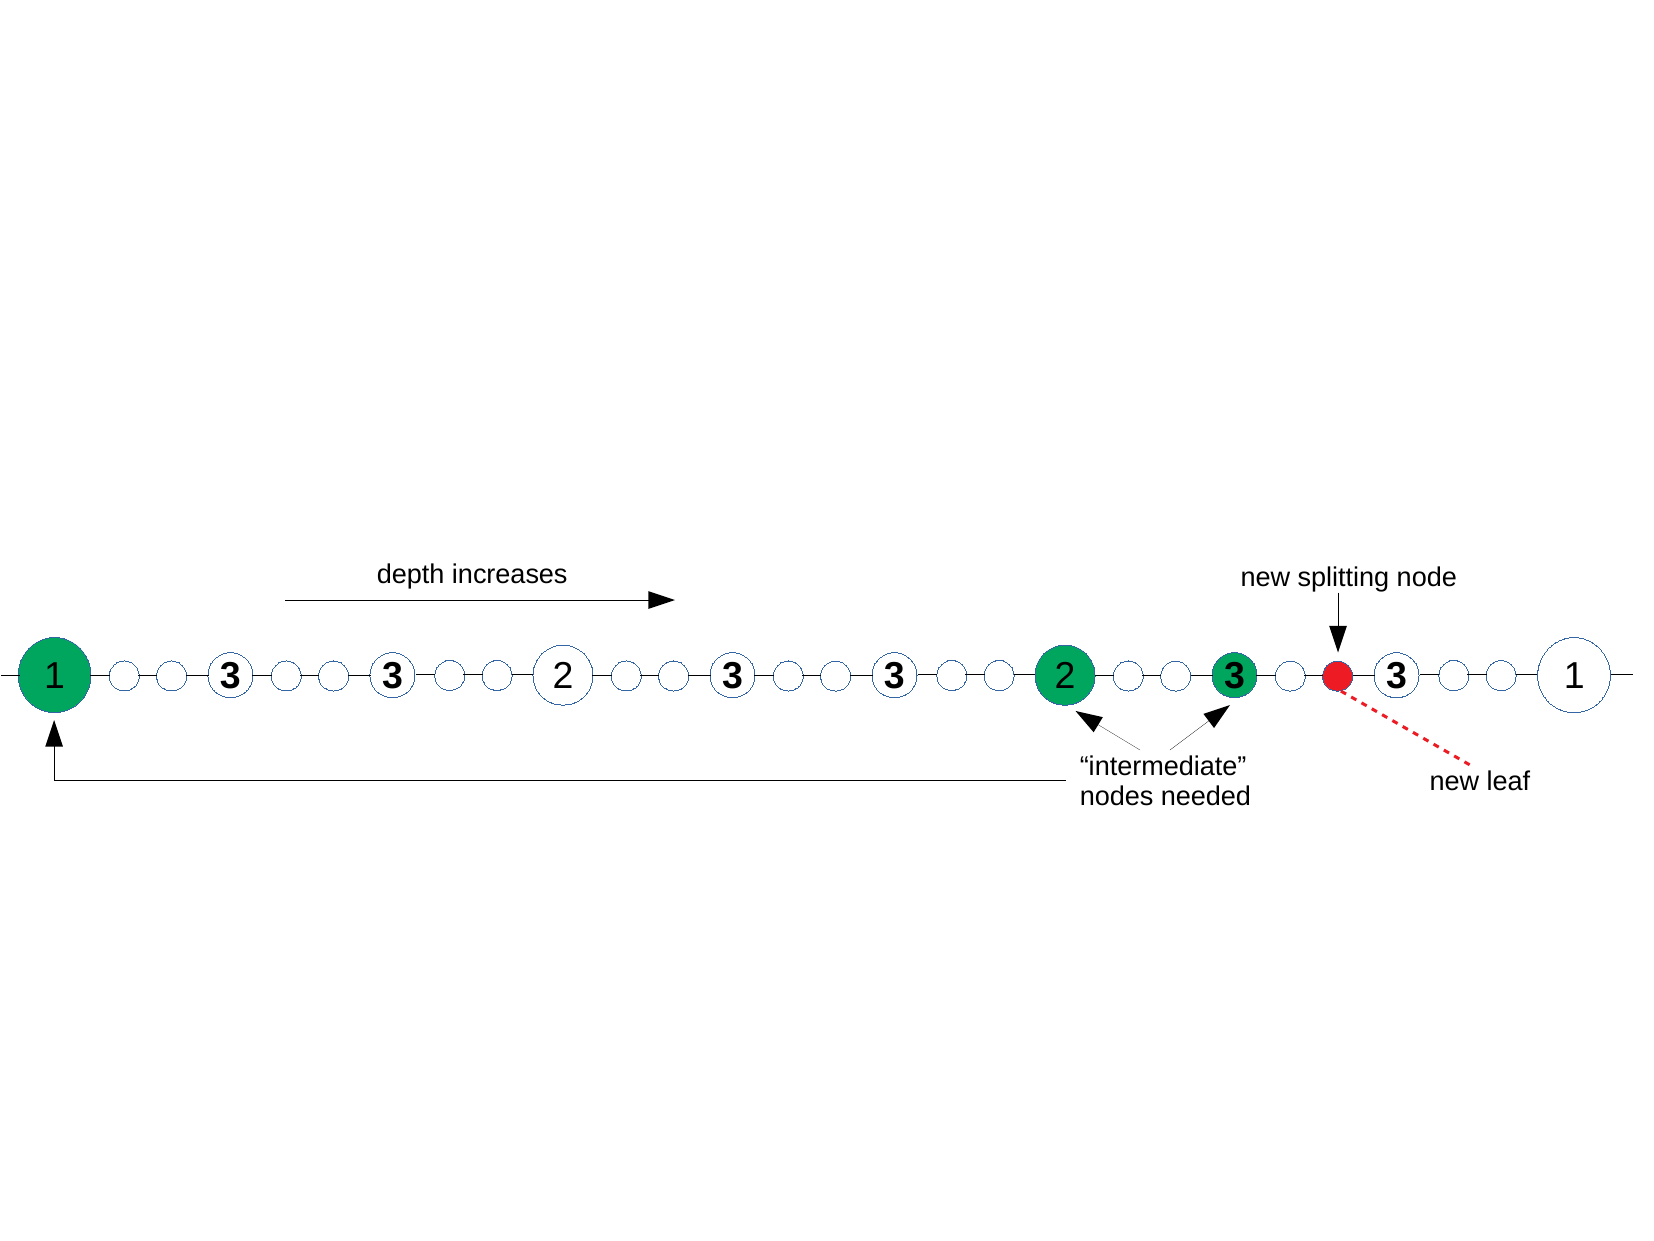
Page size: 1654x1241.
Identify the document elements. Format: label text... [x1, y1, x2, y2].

text_box [1322, 661, 1353, 692]
text_box 2 [1035, 645, 1096, 706]
text_box 3 [871, 652, 918, 698]
text_box depth increases [362, 551, 583, 597]
text_box 3 [1211, 652, 1258, 698]
text_box “intermediate” nodes needed [1065, 743, 1266, 820]
text_box new leaf [1414, 759, 1546, 805]
text_box 2 [532, 645, 594, 706]
text_box 3 [207, 652, 253, 698]
text_box 1 [18, 637, 92, 713]
text_box 3 [1373, 652, 1420, 698]
text_box new splitting node [1225, 555, 1472, 601]
text_box 1 [1537, 637, 1611, 713]
text_box 3 [709, 652, 756, 698]
text_box 3 [369, 652, 415, 698]
